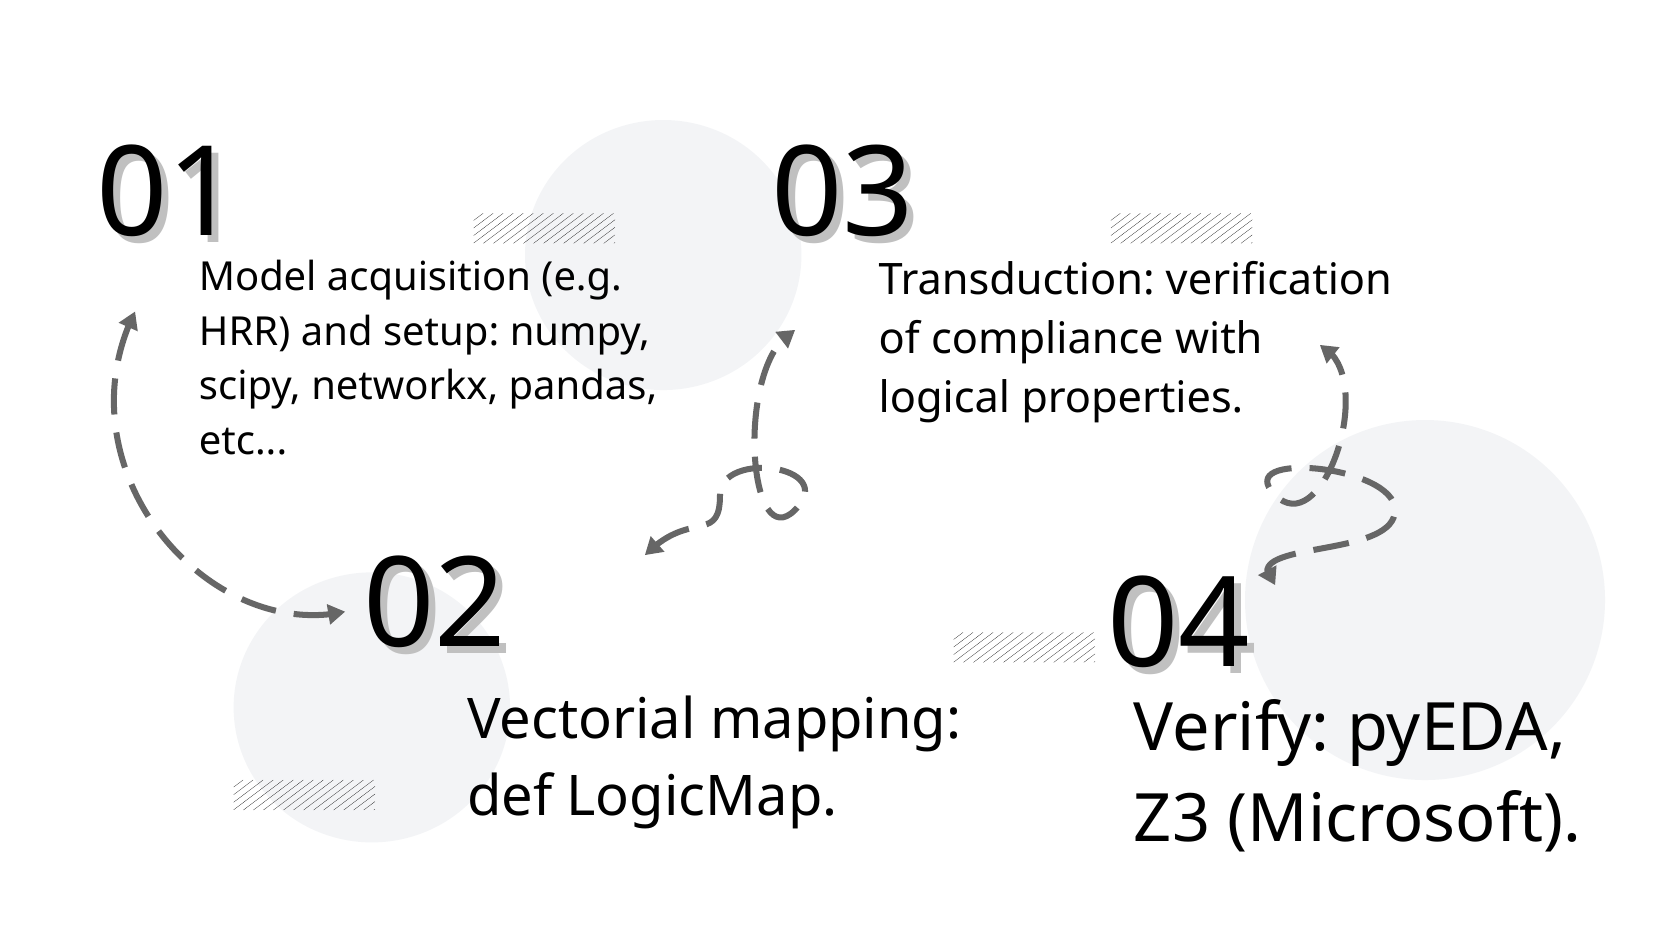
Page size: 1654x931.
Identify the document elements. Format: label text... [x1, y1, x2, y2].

list Vectorial mapping: def LogicMap. [407, 679, 969, 898]
text_box 02 [348, 505, 529, 691]
text_box 01 [81, 94, 262, 280]
text_box 03 [756, 94, 937, 280]
list Transduction: verification of compliance with logical properties. [832, 248, 1394, 467]
text_box 04 [1092, 525, 1273, 679]
list Model acquisition (e.g. HRR) and setup: numpy, scipy, networkx, pandas, etc... [156, 248, 718, 467]
list Verify: pyEDA, Z3 (Microsoft). [1062, 679, 1625, 898]
